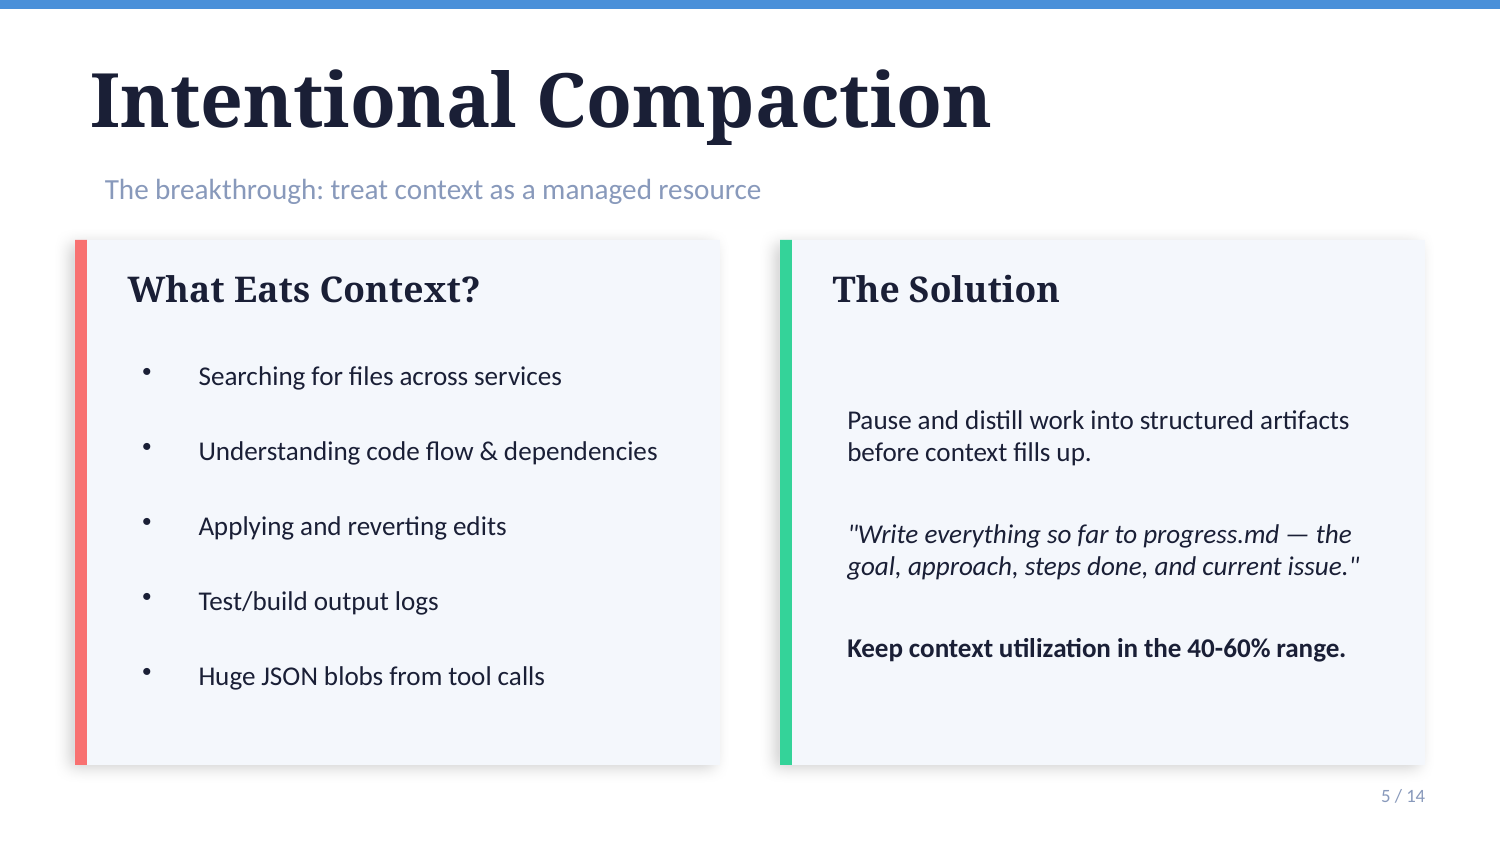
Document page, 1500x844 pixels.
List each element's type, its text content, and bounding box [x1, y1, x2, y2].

text_box What Eats Context? [127, 255, 683, 323]
text_box Understanding code flow & dependencies [127, 419, 683, 480]
text_box 5 / 14 [1289, 772, 1440, 818]
text_box Searching for files across services [127, 344, 683, 405]
text_box Intentional Compaction [89, 44, 1410, 150]
text_box [74, 239, 720, 765]
text_box [779, 239, 1425, 765]
text_box Test/build output logs [127, 569, 683, 630]
text_box Pause and distill work into structured artifacts before context fills up. "Write everything so far to progress.md — the goal, approach, steps done, and current issue." Keep context utilization in the 40-60% range. [832, 344, 1388, 720]
text_box Huge JSON blobs from tool calls [127, 644, 683, 705]
text_box The Solution [832, 255, 1388, 323]
text_box [0, 0, 1500, 9]
text_box The breakthrough: treat context as a managed resource [89, 157, 1410, 218]
text_box Applying and reverting edits [127, 494, 683, 555]
